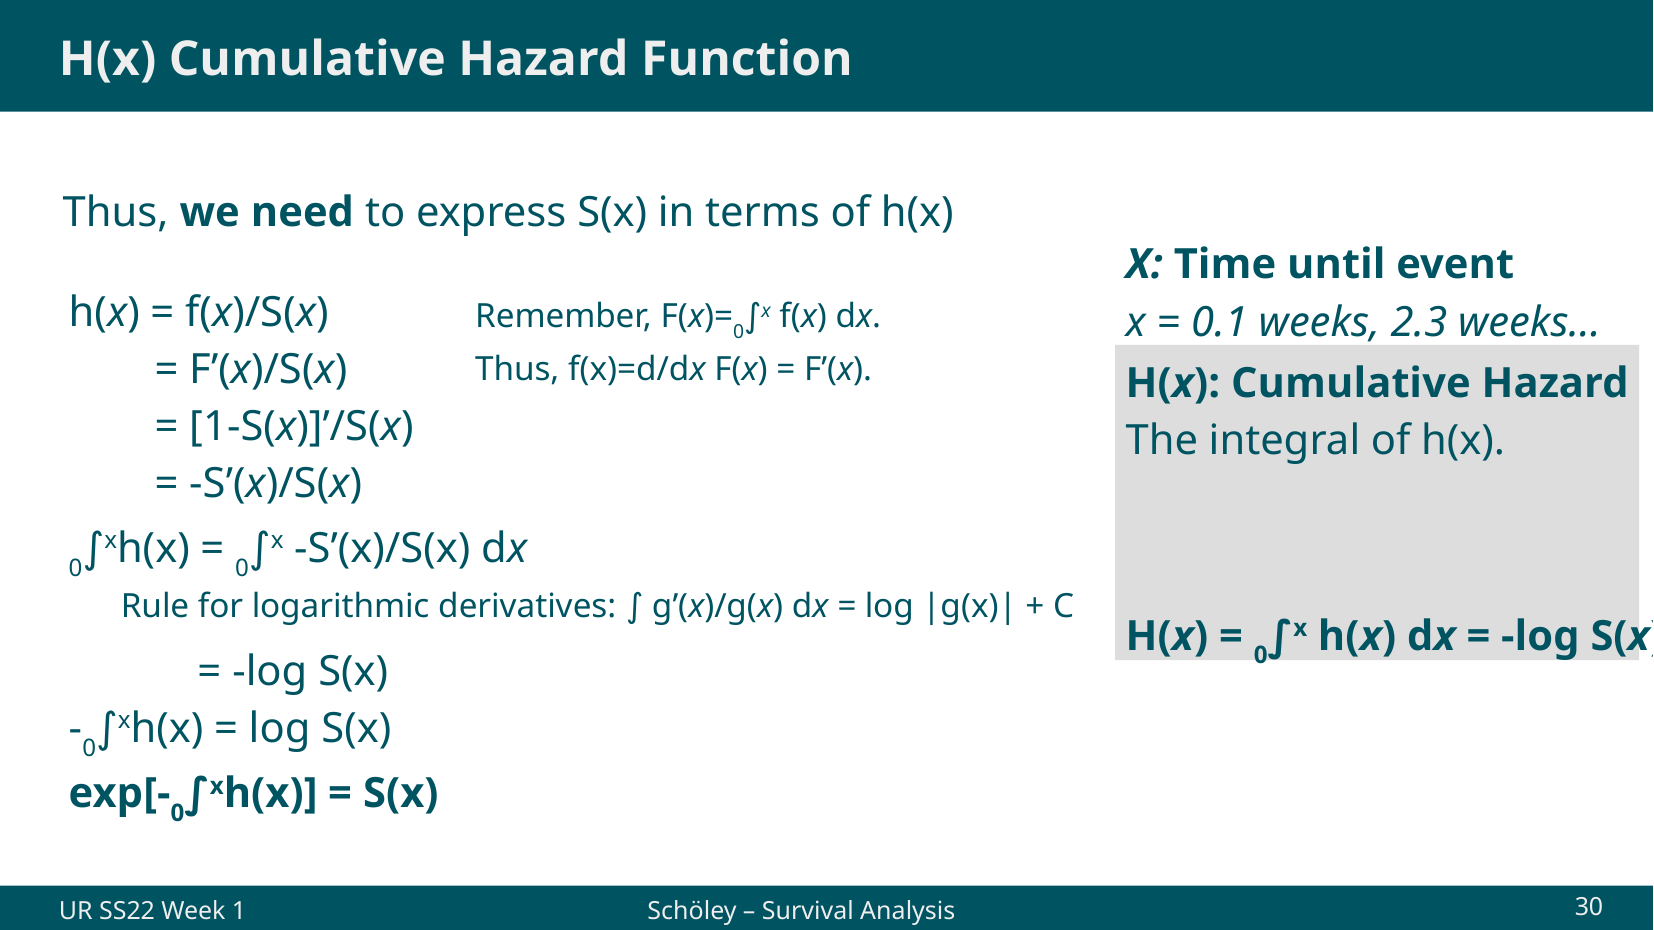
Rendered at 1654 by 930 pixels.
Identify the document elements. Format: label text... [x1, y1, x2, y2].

text_box H(x) = 0∫x h(x) dx = -log S(x) [1110, 597, 1649, 711]
text_box Rule for logarithmic derivatives: ∫ g’(x)/g(x) dx = log |g(x)| + C [106, 574, 935, 699]
title H(x) Cumulative Hazard Function [58, 0, 1594, 117]
text_box X: Time until event x = 0.1 weeks, 2.3 weeks... [1110, 226, 1617, 340]
text_box H(x): Cumulative Hazard The integral of h(x). [1110, 344, 1636, 458]
text_box h(x) = f(x)/S(x) = F’(x)/S(x) = [1-S(x)]’/S(x) = -S’(x)/S(x) [53, 274, 507, 486]
text_box Remember, F(x)=0∫x f(x) dx. Thus, f(x)=d/dx F(x) = F’(x). [507, 285, 981, 424]
text_box 0∫xh(x) = 0∫x -S’(x)/S(x) dx = -log S(x) -0∫xh(x) = log S(x) exp[-0∫xh(x)] = S(x) [54, 510, 523, 799]
text_box Thus, we need to express S(x) in terms of h(x) [48, 173, 926, 287]
text_box [1115, 344, 1640, 597]
